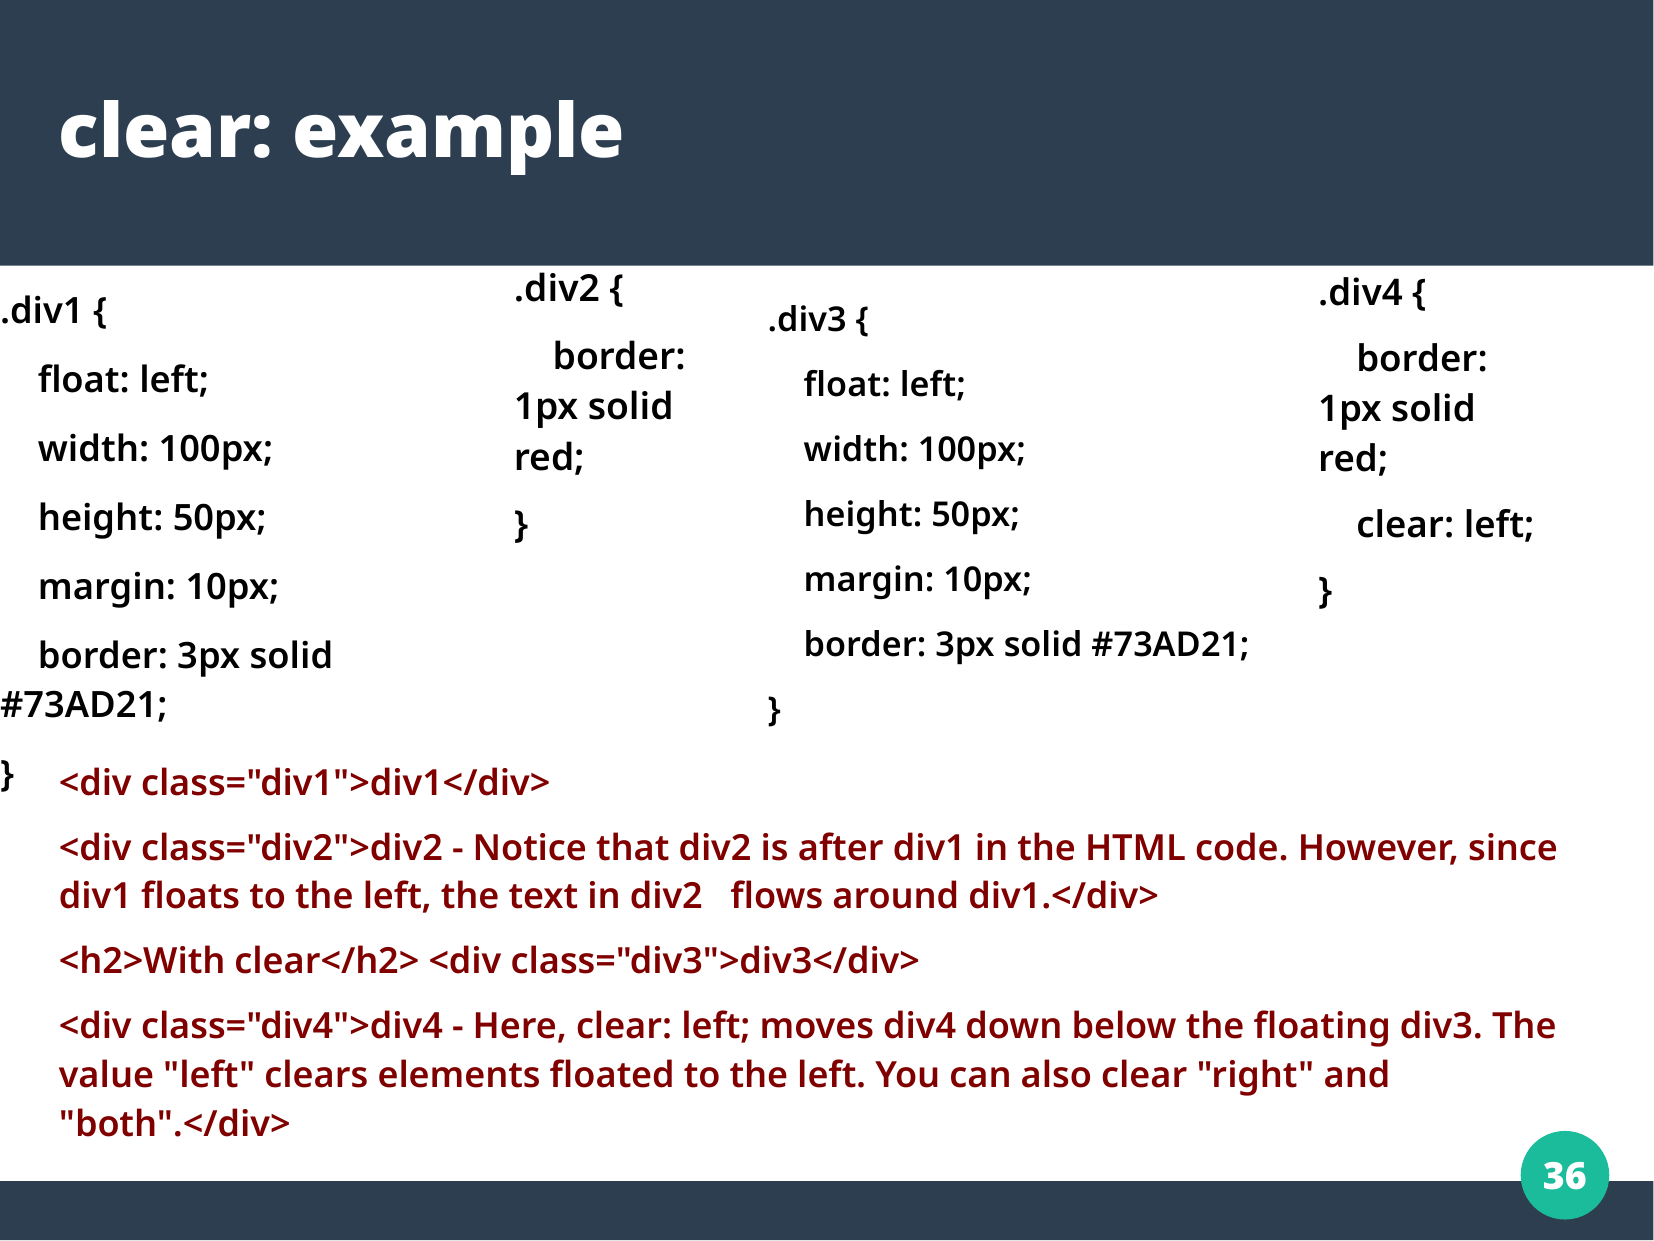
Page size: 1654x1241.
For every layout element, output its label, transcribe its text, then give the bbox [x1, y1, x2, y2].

title clear: example [59, 49, 1595, 207]
list .div3 { float: left; width: 100px; height: 50px; margin: 10px; border: 3px solid #73AD21; } [767, 295, 1329, 739]
list .div2 { border: 1px solid red; } [513, 194, 751, 550]
list .div1 { float: left; width: 100px; height: 50px; margin: 10px; border: 3px solid #73AD21; } [0, 284, 502, 798]
list .div4 { border: 1px solid red; clear: left; } [1318, 265, 1536, 661]
list <div class="div1">div1</div> <div class="div2">div2 - Notice that div2 is after div1 in the HTML code. However, since div1 floats to the left, the text in div2 flows around div1.</div> <h2>With clear</h2> <div class="div3">div3</div> <div class="div4">div4 - Here, clear: left; moves div4 down below the floating div3. The value "left" clears elements floated to the left. You can also clear "right" and "both".</div> [59, 756, 1595, 1151]
